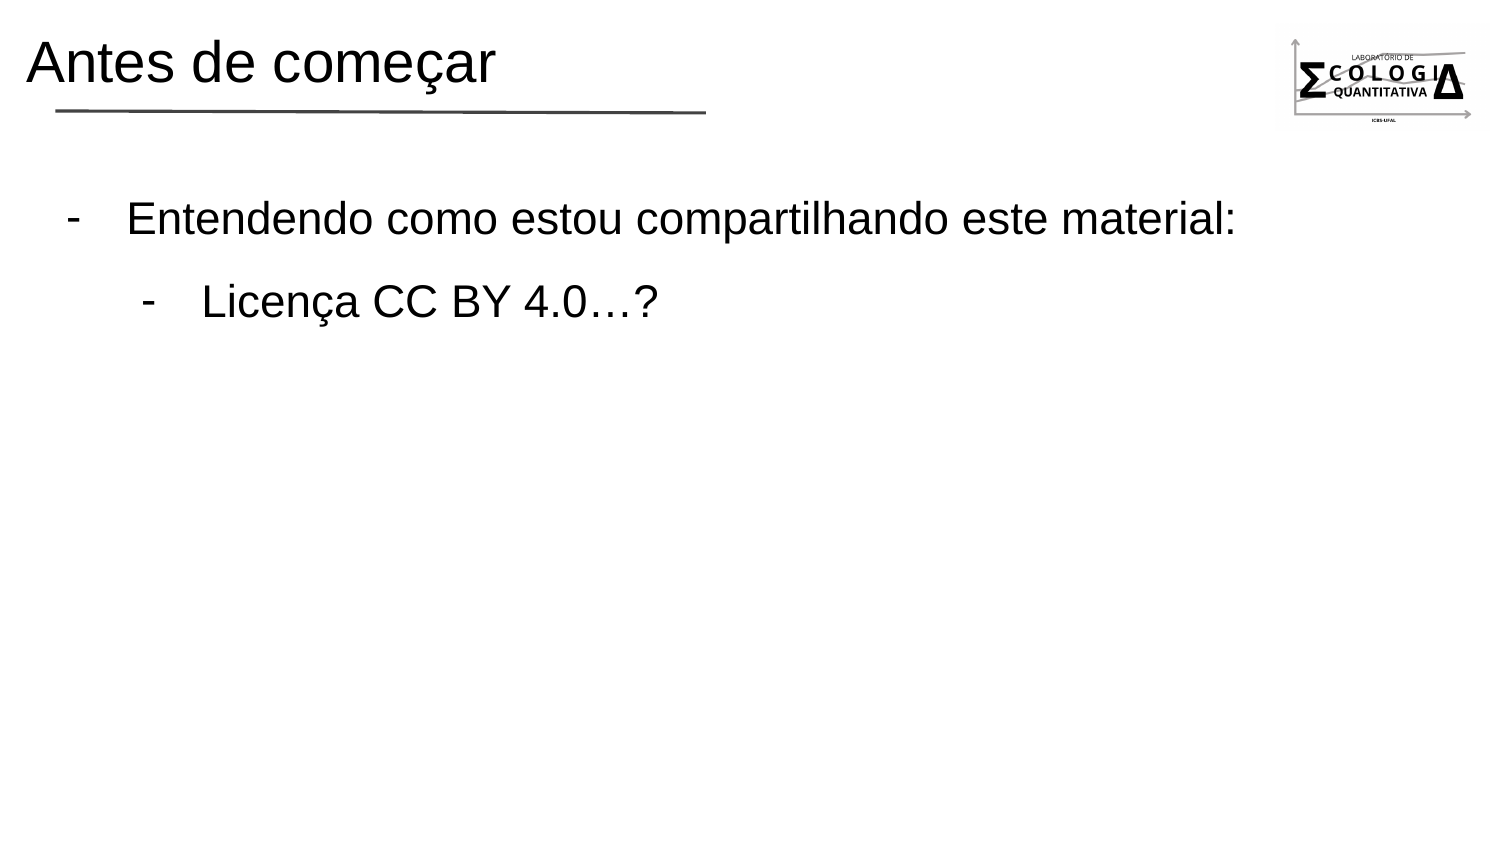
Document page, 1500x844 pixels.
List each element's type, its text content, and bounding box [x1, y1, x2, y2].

text_box Antes de começar [11, 9, 1210, 117]
text_box Entendendo como estou compartilhando este material: Licença CC BY 4.0…? [36, 146, 1412, 566]
picture [1275, 23, 1490, 131]
